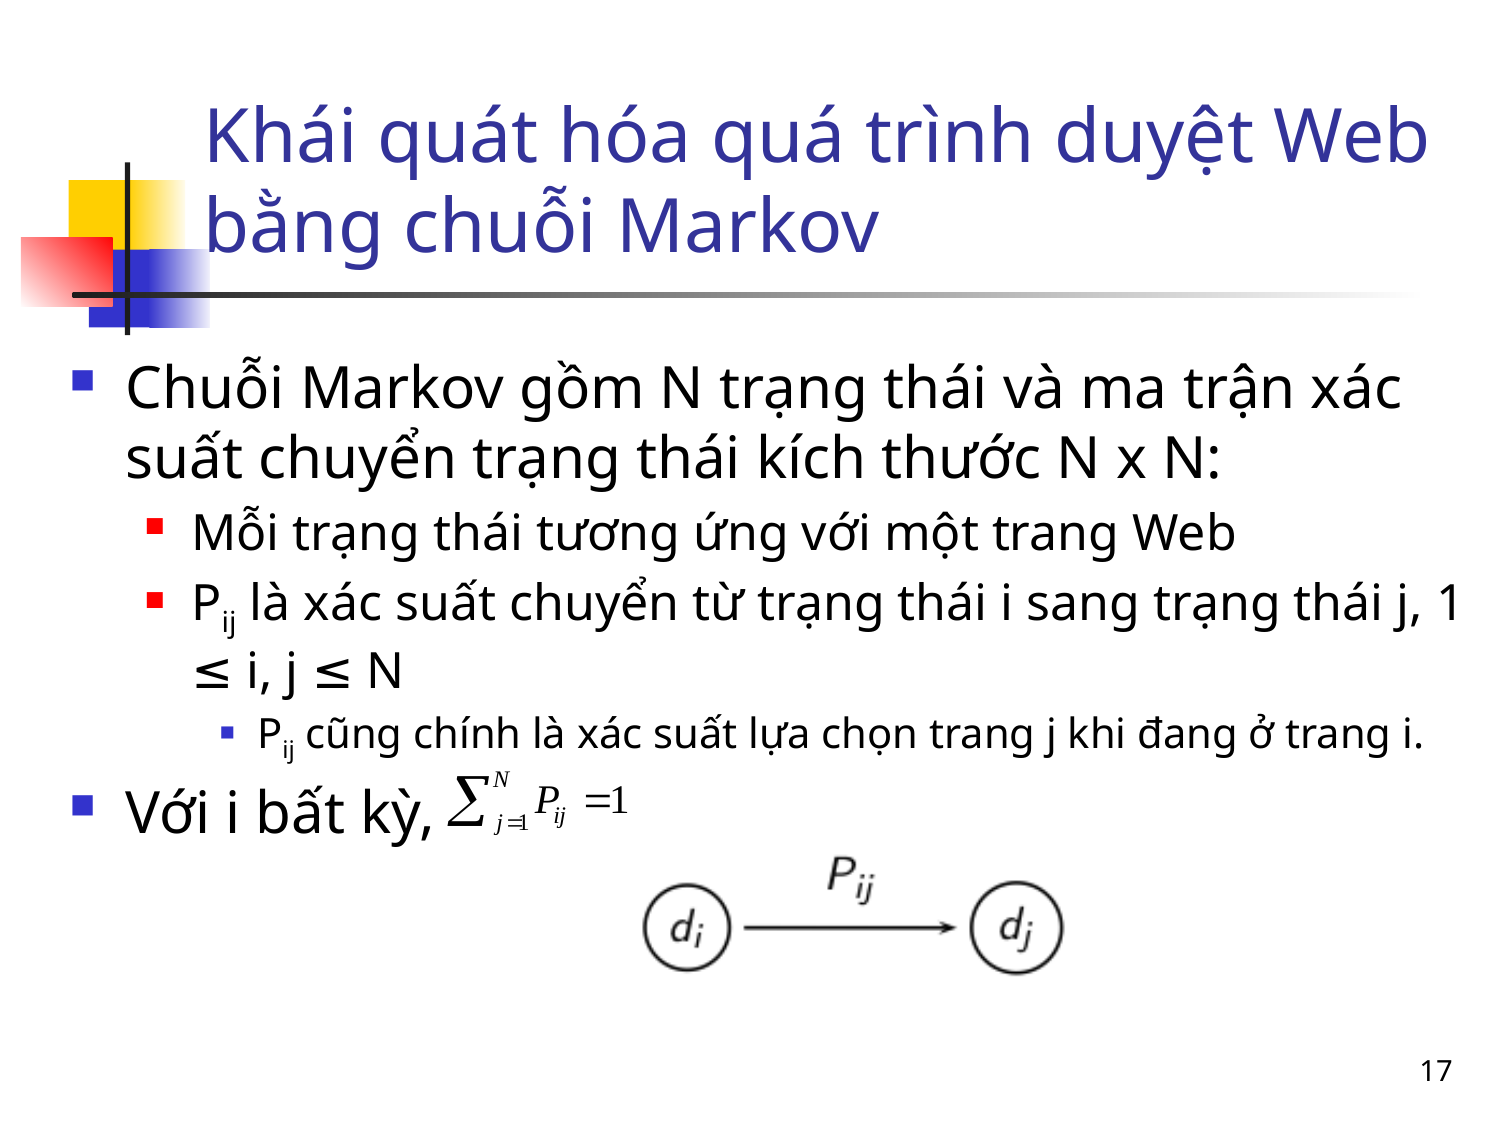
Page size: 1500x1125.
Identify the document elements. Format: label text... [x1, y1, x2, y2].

list Chuỗi Markov gồm N trạng thái và ma trận xác suất chuyển trạng thái kích thước N x N: Mỗi trạng thái tương ứng với một trang Web Pij là xác suất chuyển từ trạng thái i sang trạng thái j, 1 ≤ i, j ≤ N Pij cũng chính là xác suất lựa chọn trang j khi đang ở trang i. Với i bất kỳ, [54, 342, 1495, 858]
slide_number <number> [1155, 1024, 1468, 1100]
title Khái quát hóa quá trình duyệt Web bằng chuỗi Markov [188, 35, 1468, 275]
picture [441, 762, 1093, 1000]
